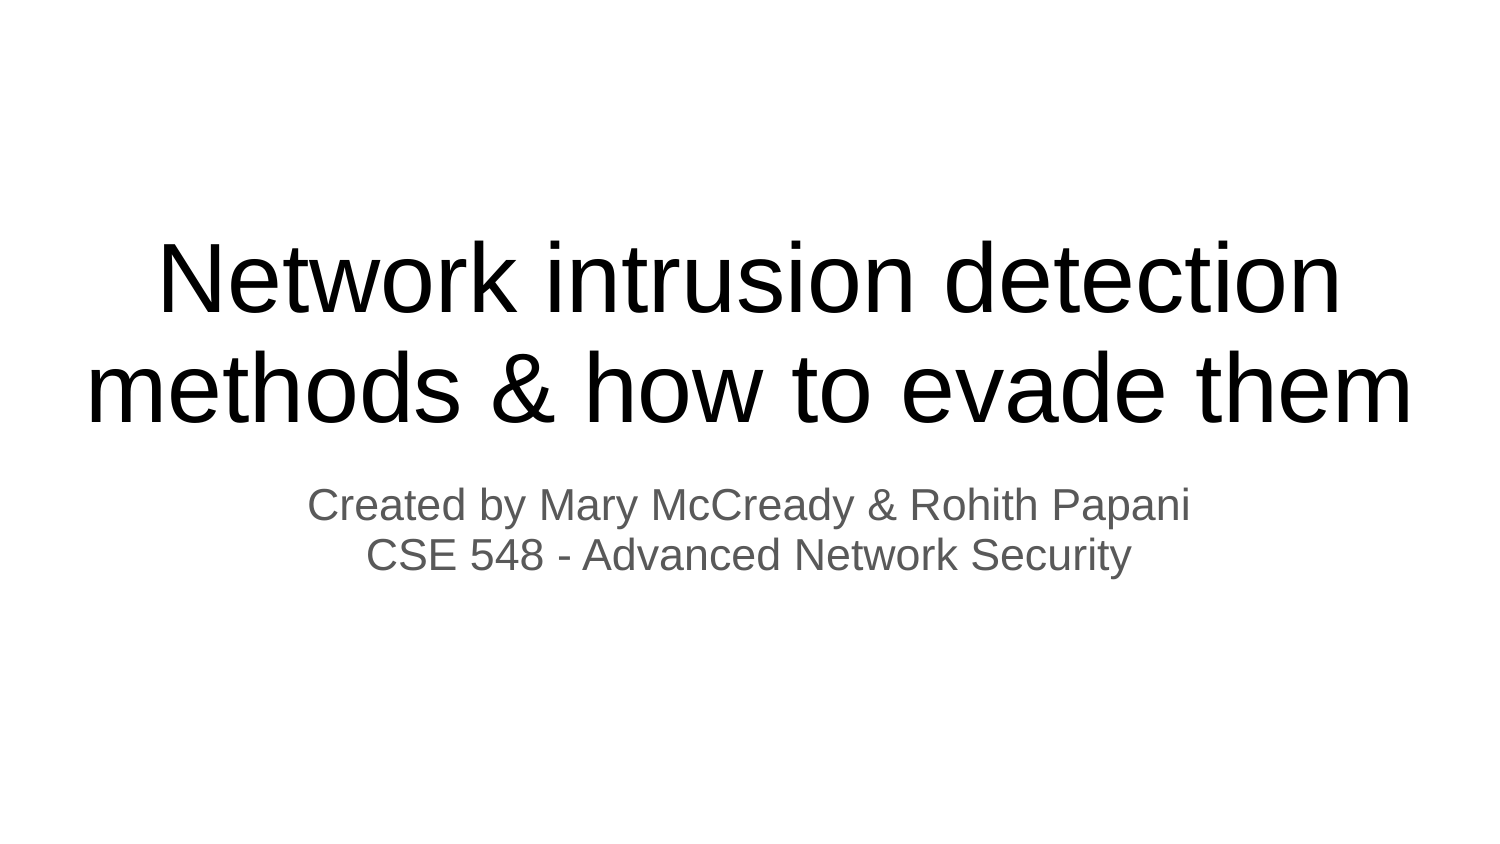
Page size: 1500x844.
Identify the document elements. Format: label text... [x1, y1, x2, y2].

subtitle Created by Mary McCready & Rohith Papani CSE 548 - Advanced Network Security [51, 464, 1449, 595]
title Network intrusion detection methods & how to evade them [51, 122, 1449, 459]
